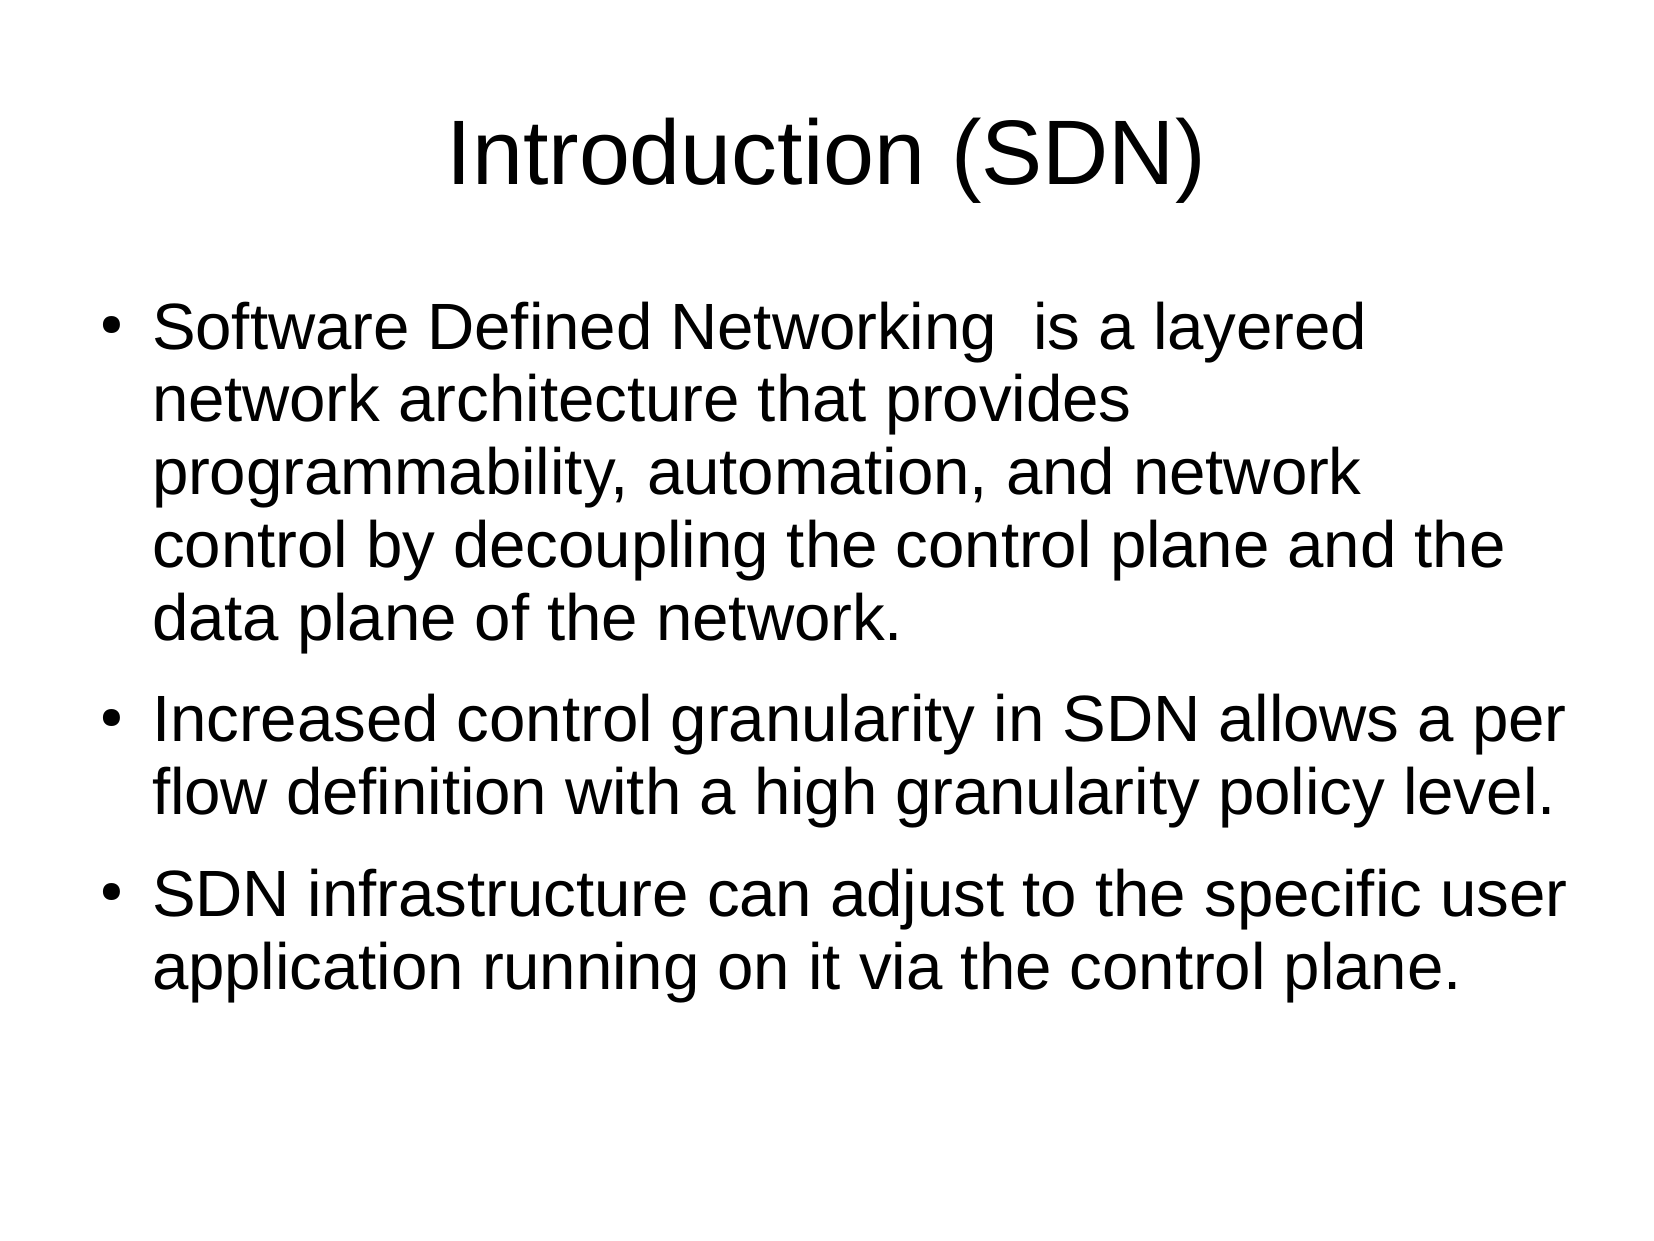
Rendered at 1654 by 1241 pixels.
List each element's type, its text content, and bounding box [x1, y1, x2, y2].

title Introduction (SDN) [82, 49, 1571, 257]
list Software Defined Networking is a layered network architecture that provides programmability, automation, and network control by decoupling the control plane and the data plane of the network. Increased control granularity in SDN allows a per flow definition with a high granularity policy level. SDN infrastructure can adjust to the specific user application running on it via the control plane. [82, 290, 1571, 1146]
